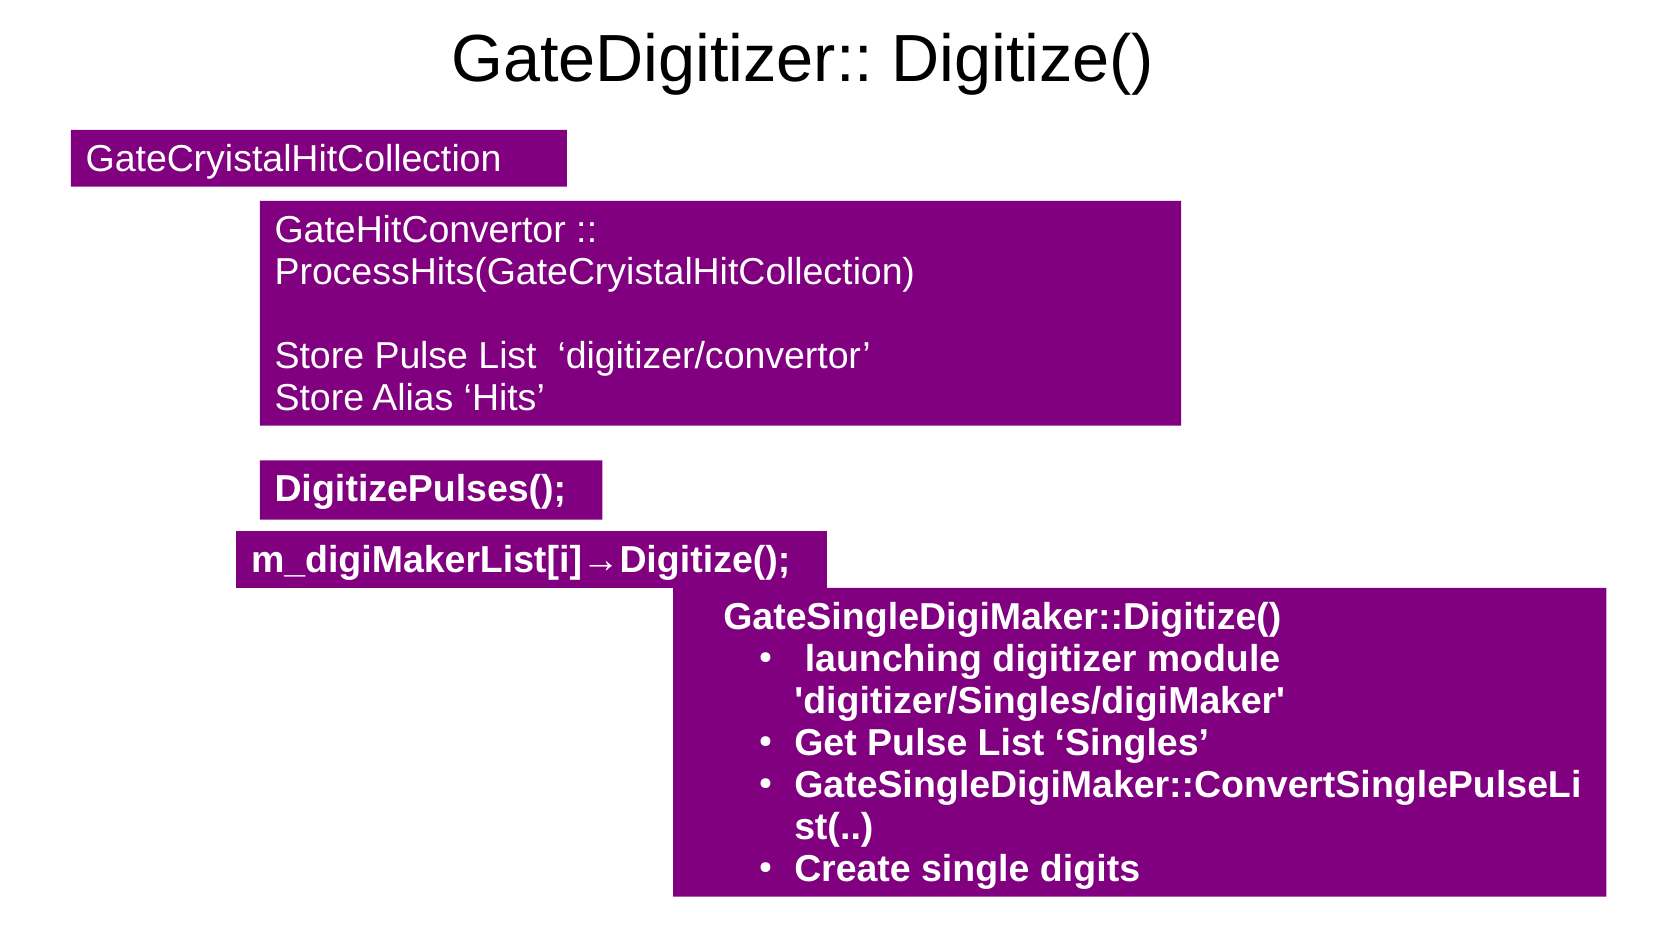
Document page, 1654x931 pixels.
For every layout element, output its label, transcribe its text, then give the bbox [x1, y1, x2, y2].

text_box GateHitConvertor :: ProcessHits(GateCryistalHitCollection) Store Pulse List ‘digitizer/convertor’ Store Alias ‘Hits’ [259, 200, 1182, 426]
title GateDigitizer:: Digitize() [59, 20, 1548, 96]
text_box GateSingleDigiMaker::Digitize() launching digitizer module 'digitizer/Singles/digiMaker' Get Pulse List ‘Singles’ GateSingleDigiMaker::ConvertSinglePulseList(..) Create single digits [673, 587, 1607, 897]
text_box DigitizePulses(); [259, 460, 603, 520]
text_box m_digiMakerList[i]→Digitize(); [236, 531, 827, 588]
text_box GateCryistalHitCollection [70, 129, 567, 187]
